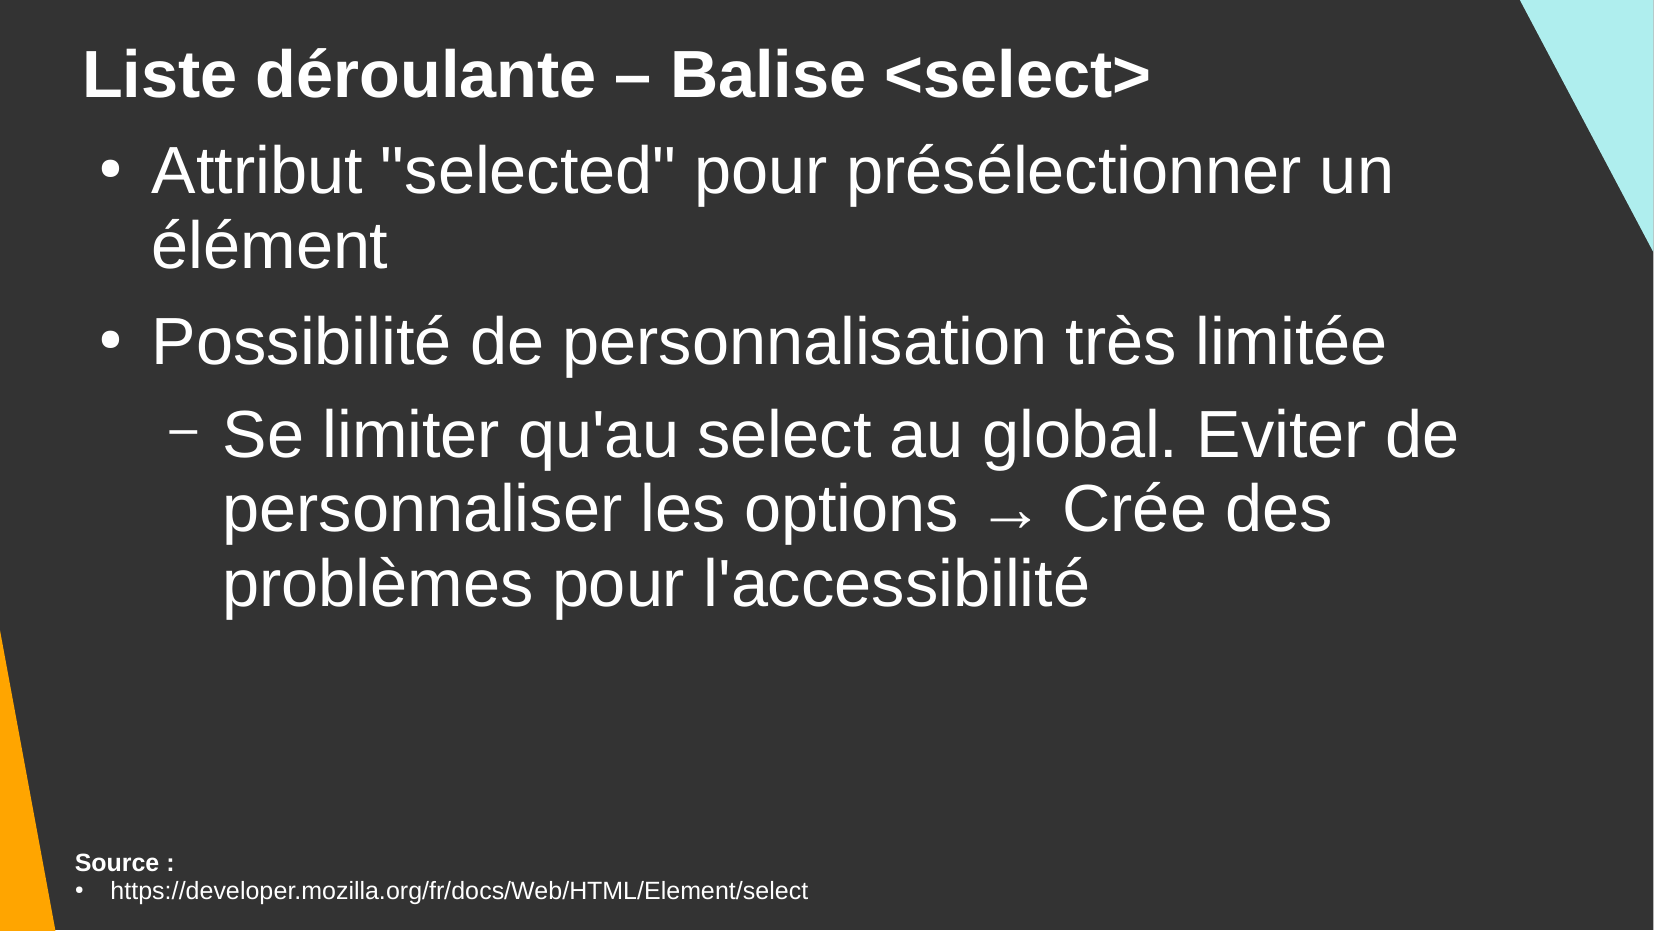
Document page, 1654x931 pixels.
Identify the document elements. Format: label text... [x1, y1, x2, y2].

title Liste déroulante – Balise <select> [82, 37, 1571, 114]
text_box Source : https://developer.mozilla.org/fr/docs/Web/HTML/Element/select [60, 841, 1546, 913]
text_box [1519, 0, 1654, 254]
text_box [0, 630, 56, 931]
list Attribut "selected" pour présélectionner un élément Possibilité de personnalisation très limitée Se limiter qu'au select au global. Eviter de personnaliser les options → Crée des problèmes pour l'accessibilité [80, 132, 1605, 795]
